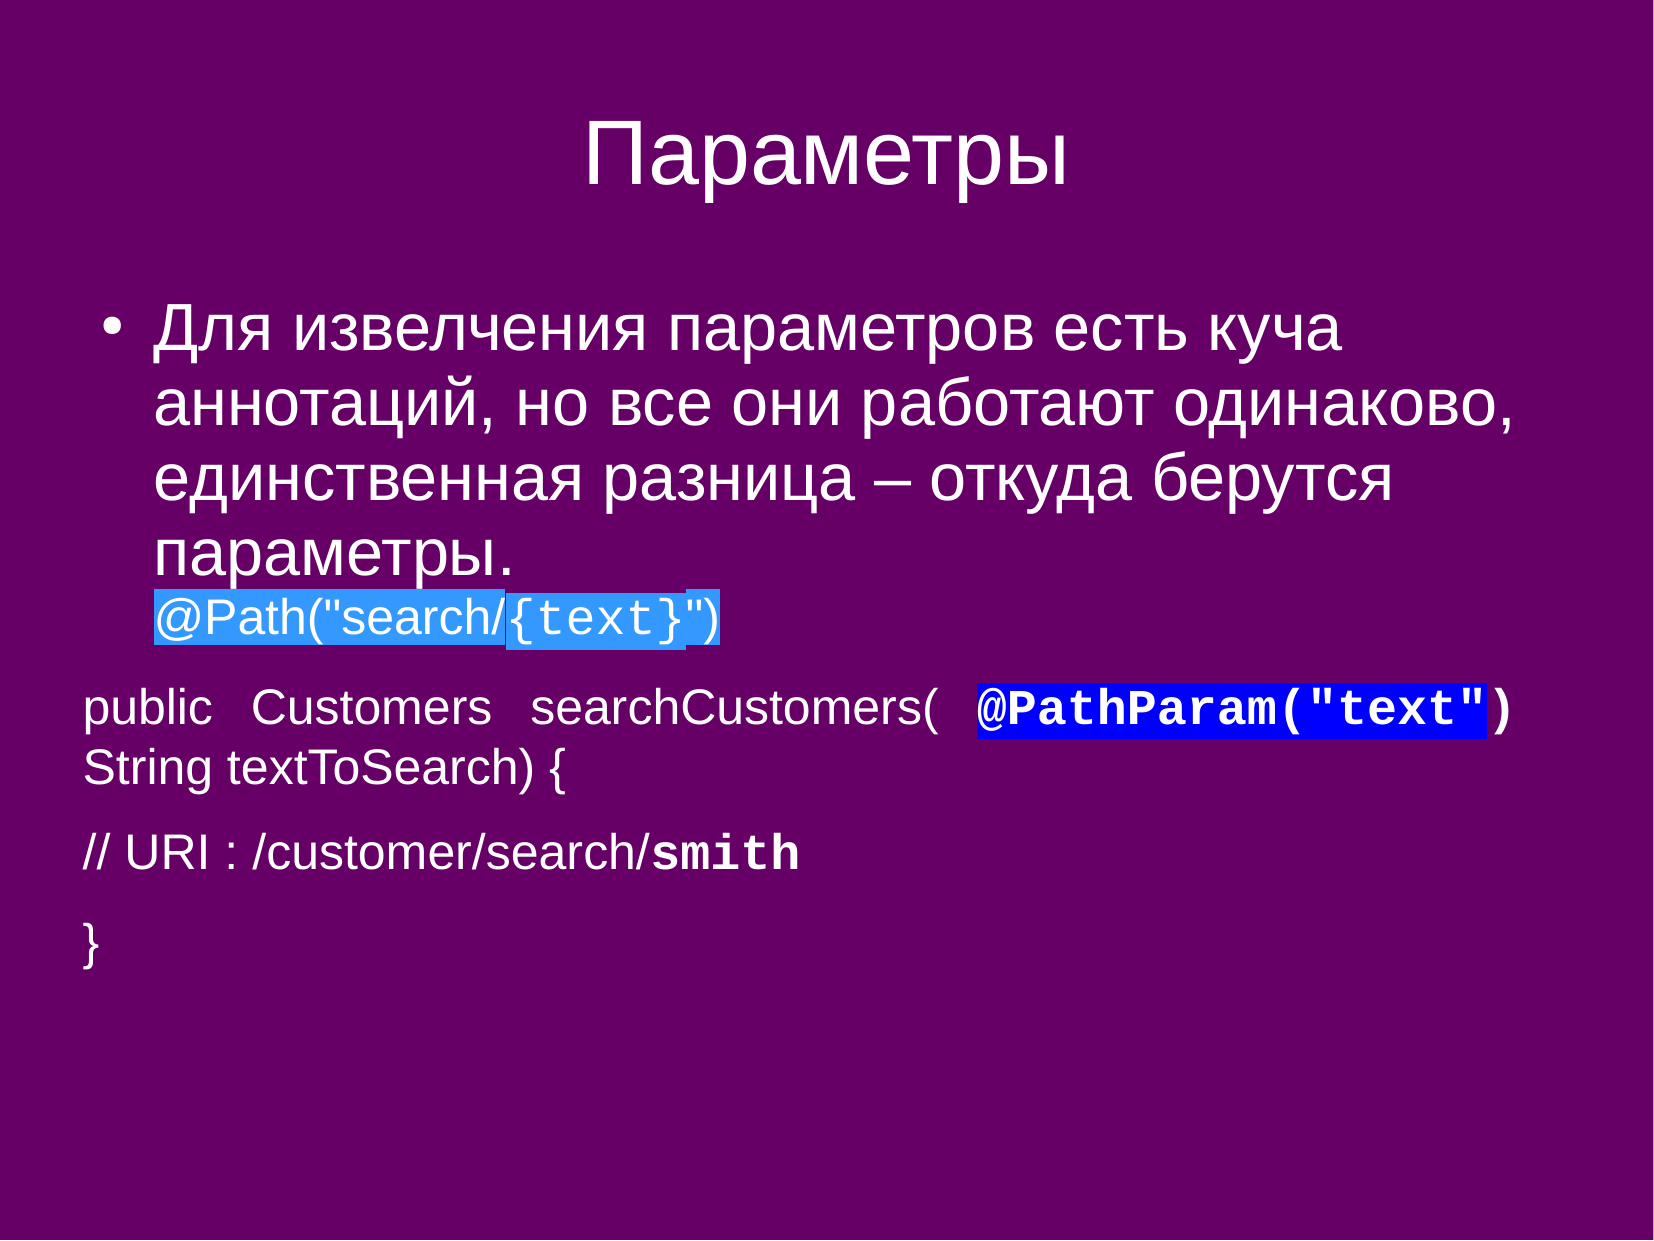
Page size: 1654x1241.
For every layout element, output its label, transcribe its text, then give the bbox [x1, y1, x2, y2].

title Параметры [82, 49, 1571, 257]
list Для извелчения параметров есть куча аннотаций, но все они работают одинаково, единственная разница – откуда берутся параметры. @Path("search/{text}") public Customers searchCustomers( @PathParam("text") String textToSearch) { // URI : /customer/search/smith } [82, 290, 1571, 1010]
